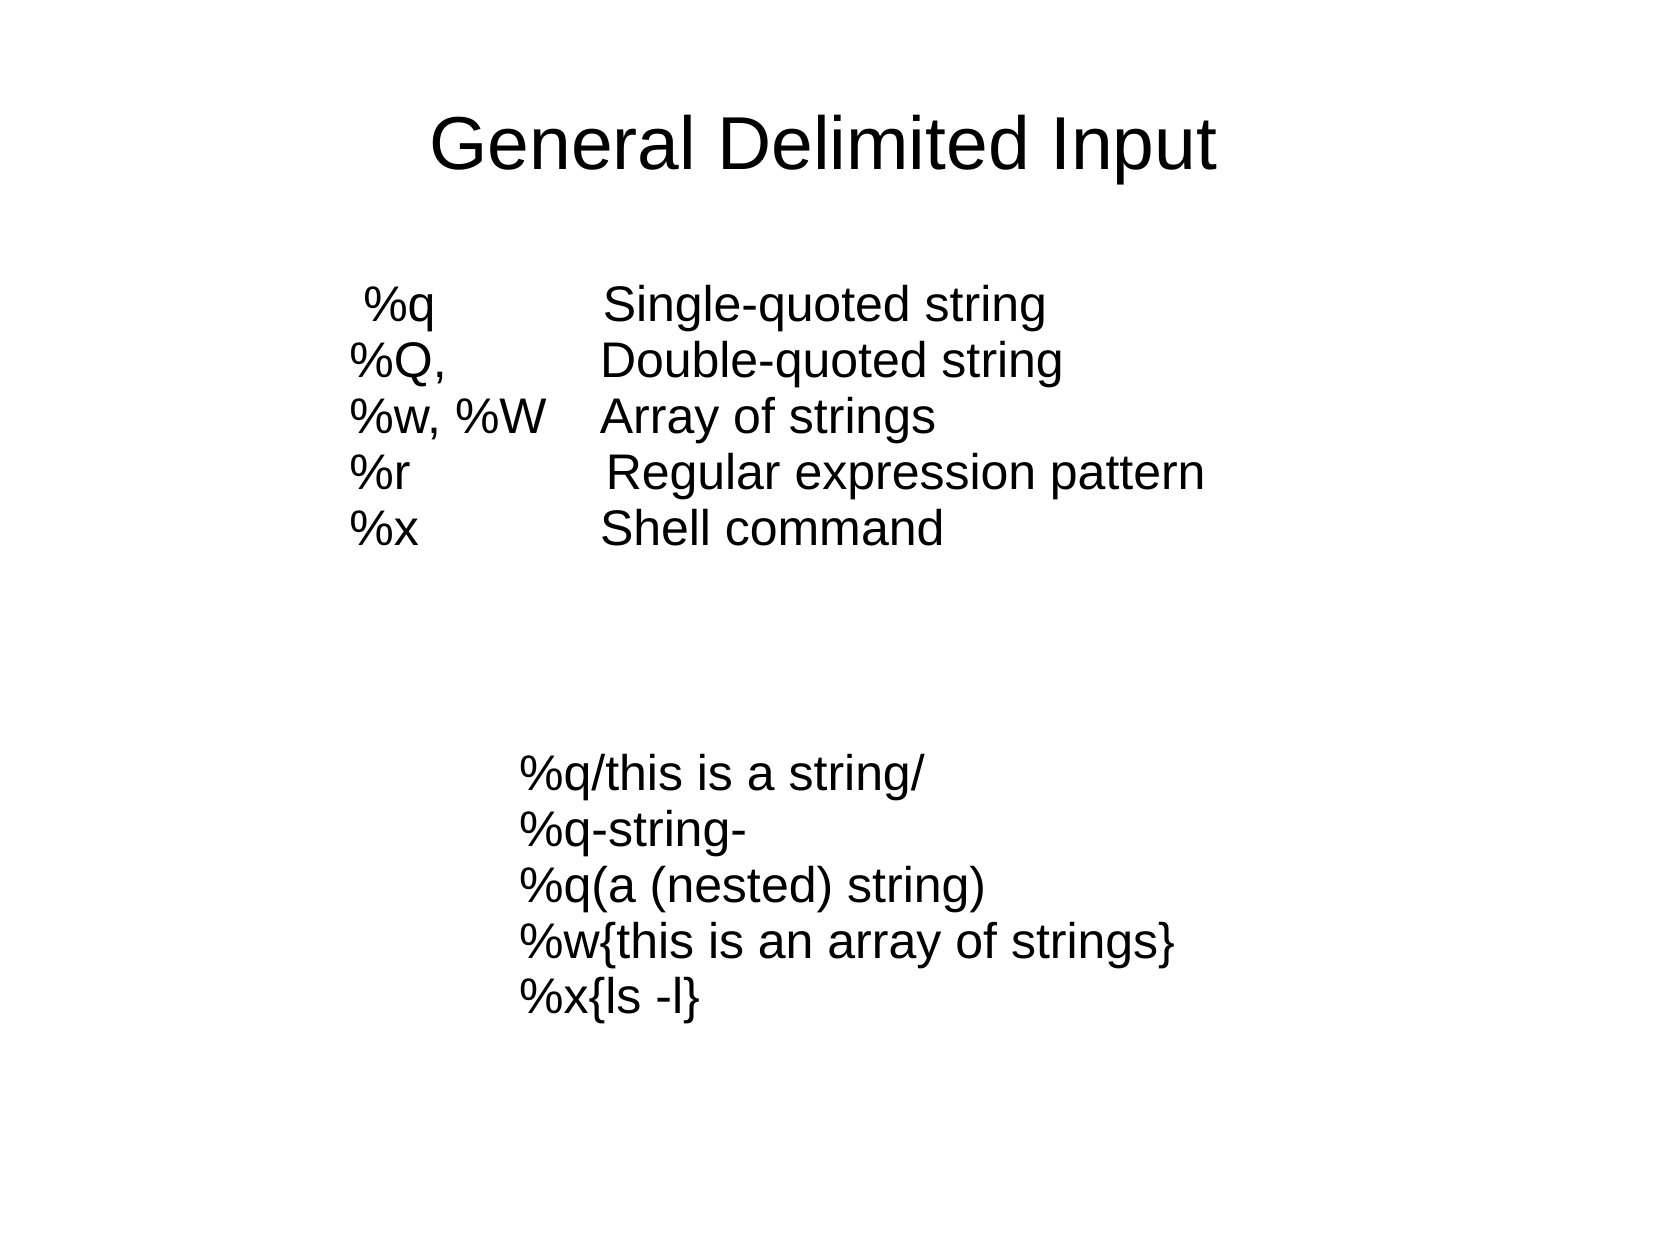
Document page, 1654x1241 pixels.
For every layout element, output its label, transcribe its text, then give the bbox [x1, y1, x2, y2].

text_box %q/this is a string/ %q-string- %q(a (nested) string) %w{this is an array of strings} %x{ls -l} [504, 738, 1270, 1034]
text_box General Delimited Input [414, 93, 1239, 193]
text_box %q Single-quoted string %Q, Double-quoted string %w, %W Array of strings %r Regular expression pattern %x Shell command [334, 227, 1320, 605]
